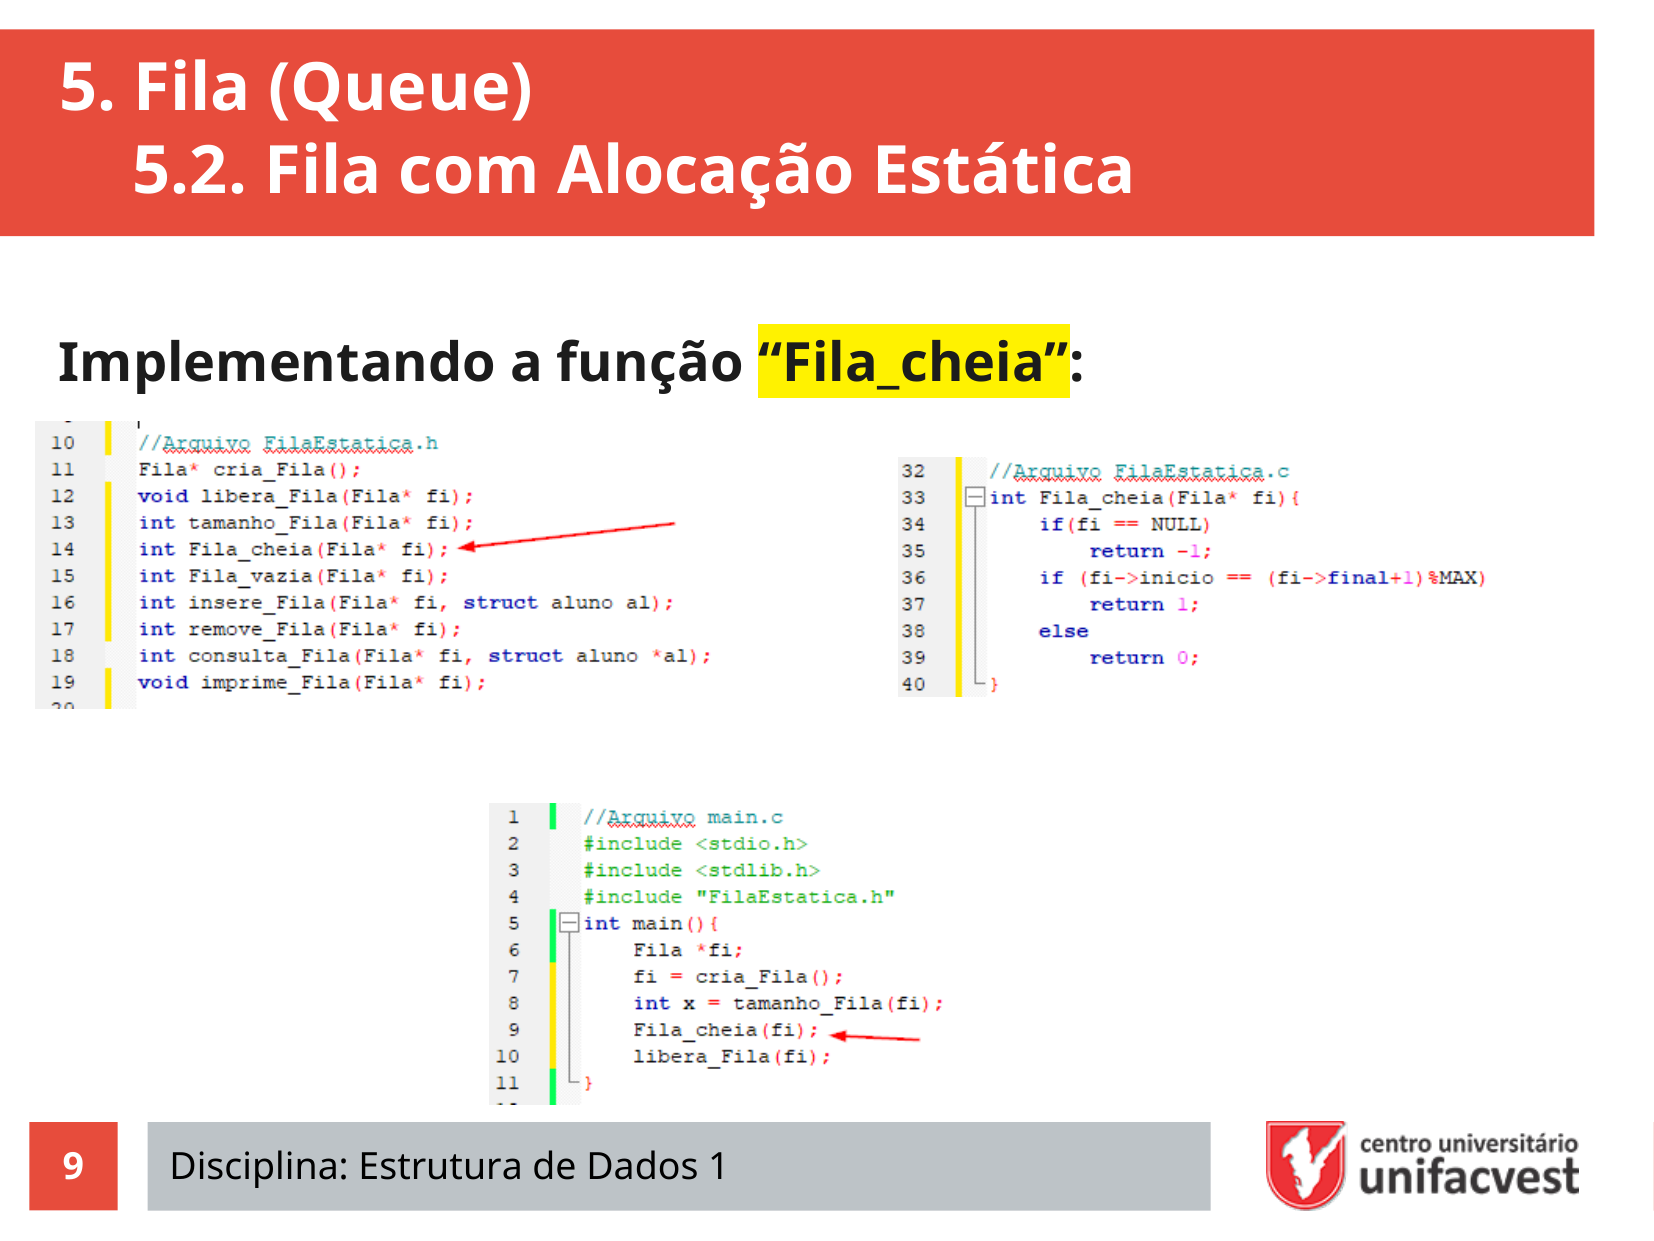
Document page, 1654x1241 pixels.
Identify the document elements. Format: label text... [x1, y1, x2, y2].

text_box Disciplina: Estrutura de Dados 1 [154, 1132, 1205, 1196]
text_box [1238, 1120, 1654, 1212]
picture [35, 421, 734, 709]
list Implementando a função “Fila_cheia”: [59, 324, 1566, 1093]
title 5. Fila (Queue) 5.2. Fila com Alocação Estática [59, 59, 1595, 207]
picture [1266, 1121, 1579, 1211]
picture [898, 457, 1501, 697]
picture [489, 803, 957, 1105]
